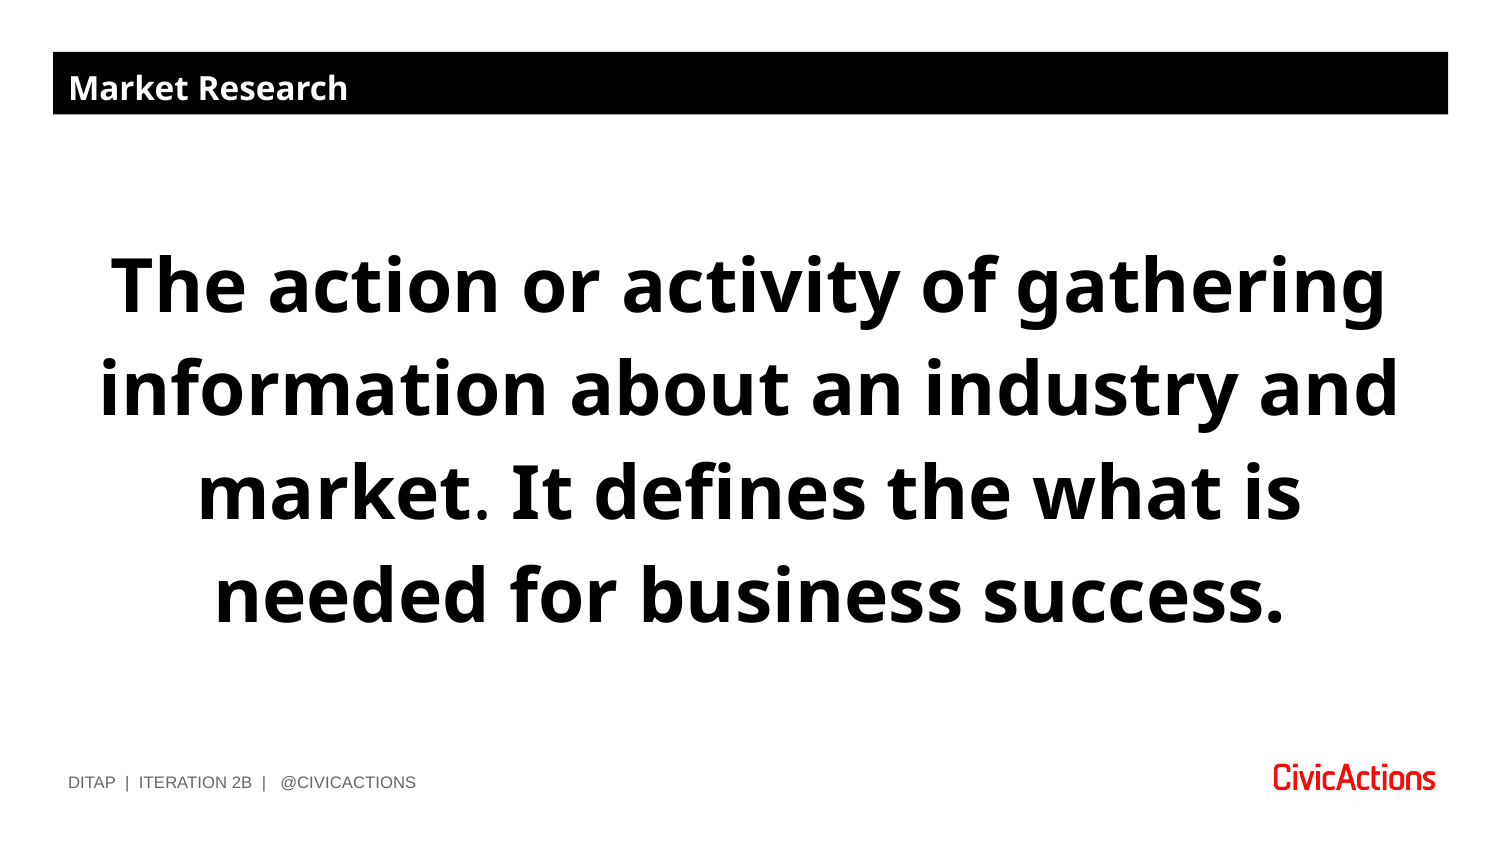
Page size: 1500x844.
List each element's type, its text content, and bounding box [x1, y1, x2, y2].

list The action or activity of gathering information about an industry and market. It defines the what is needed for business success. [52, 214, 1448, 630]
title Market Research [53, 51, 1449, 115]
picture [1271, 758, 1438, 795]
